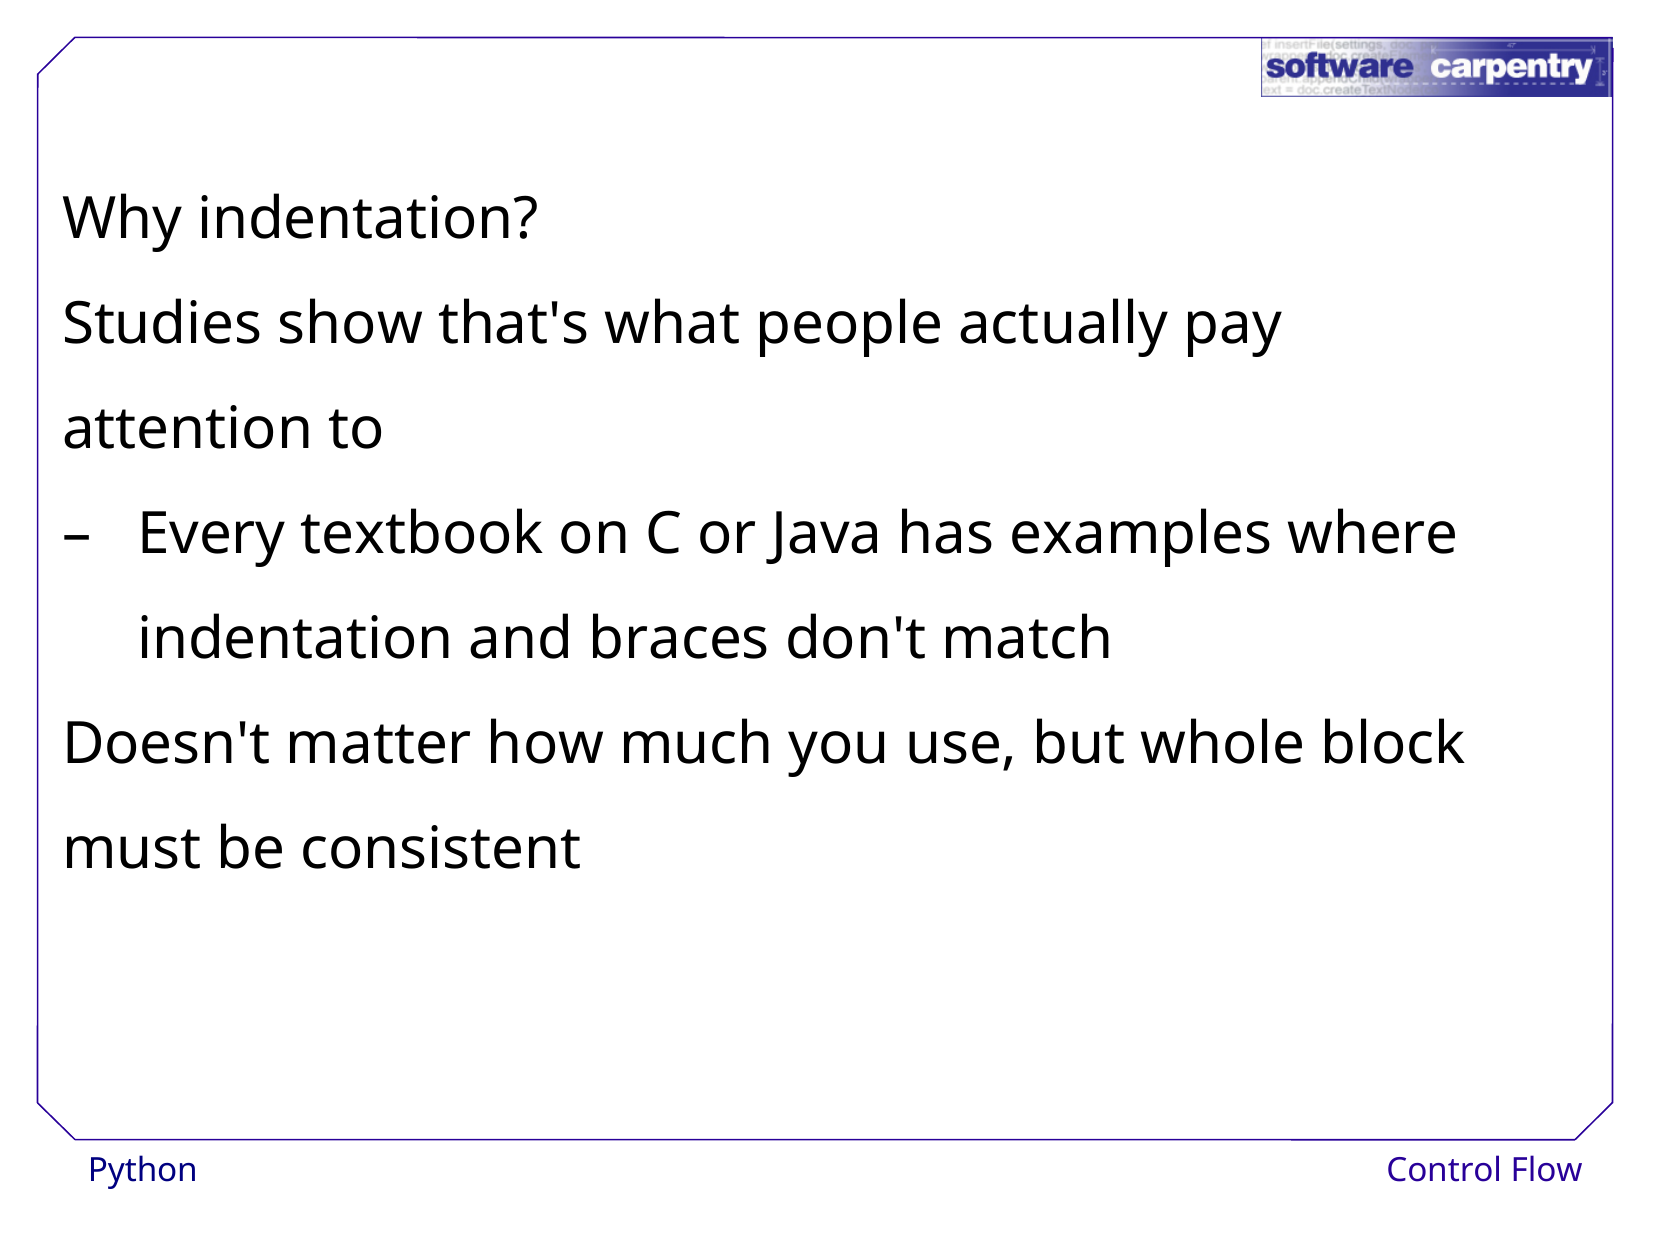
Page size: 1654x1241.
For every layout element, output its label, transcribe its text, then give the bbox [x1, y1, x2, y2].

text_box Why indentation? Studies show that's what people actually pay attention to – Every textbook on C or Java has examples where indentation and braces don't match Doesn't matter how much you use, but whole block must be consistent [47, 138, 1631, 889]
picture [1261, 39, 1613, 97]
